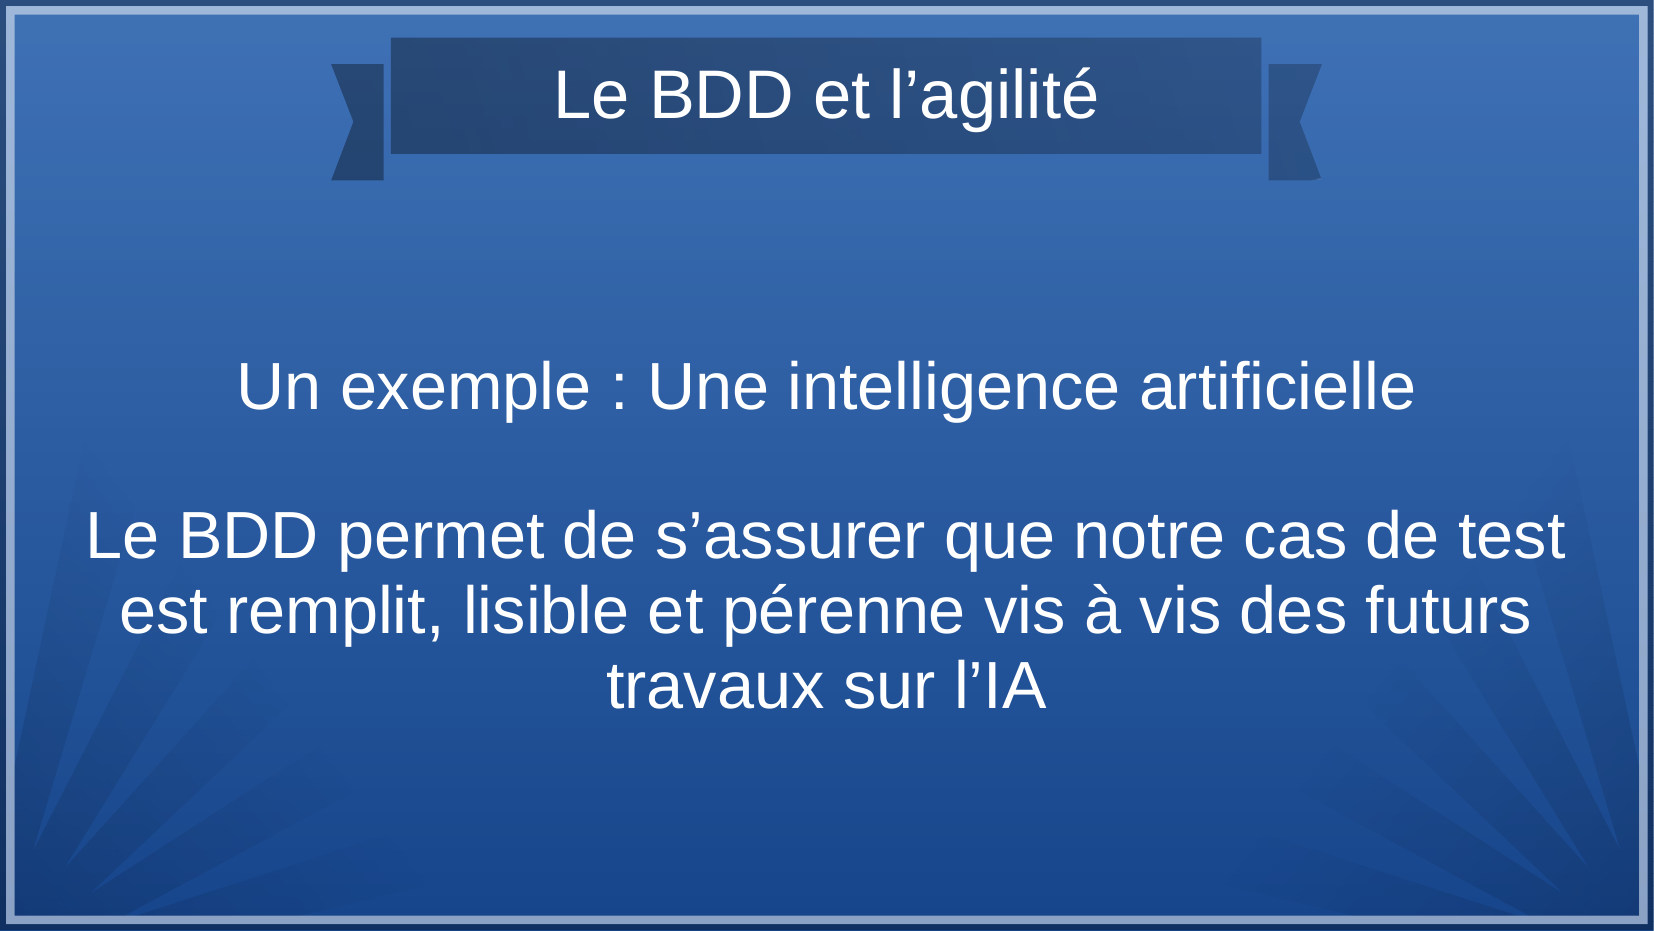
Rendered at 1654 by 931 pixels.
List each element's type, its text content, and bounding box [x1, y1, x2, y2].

title Le BDD et l’agilité [389, 35, 1264, 154]
subtitle Un exemple : Une intelligence artificielle Le BDD permet de s’assurer que notre cas de test est remplit, lisible et pérenne vis à vis des futurs travaux sur l’IA [82, 224, 1571, 848]
